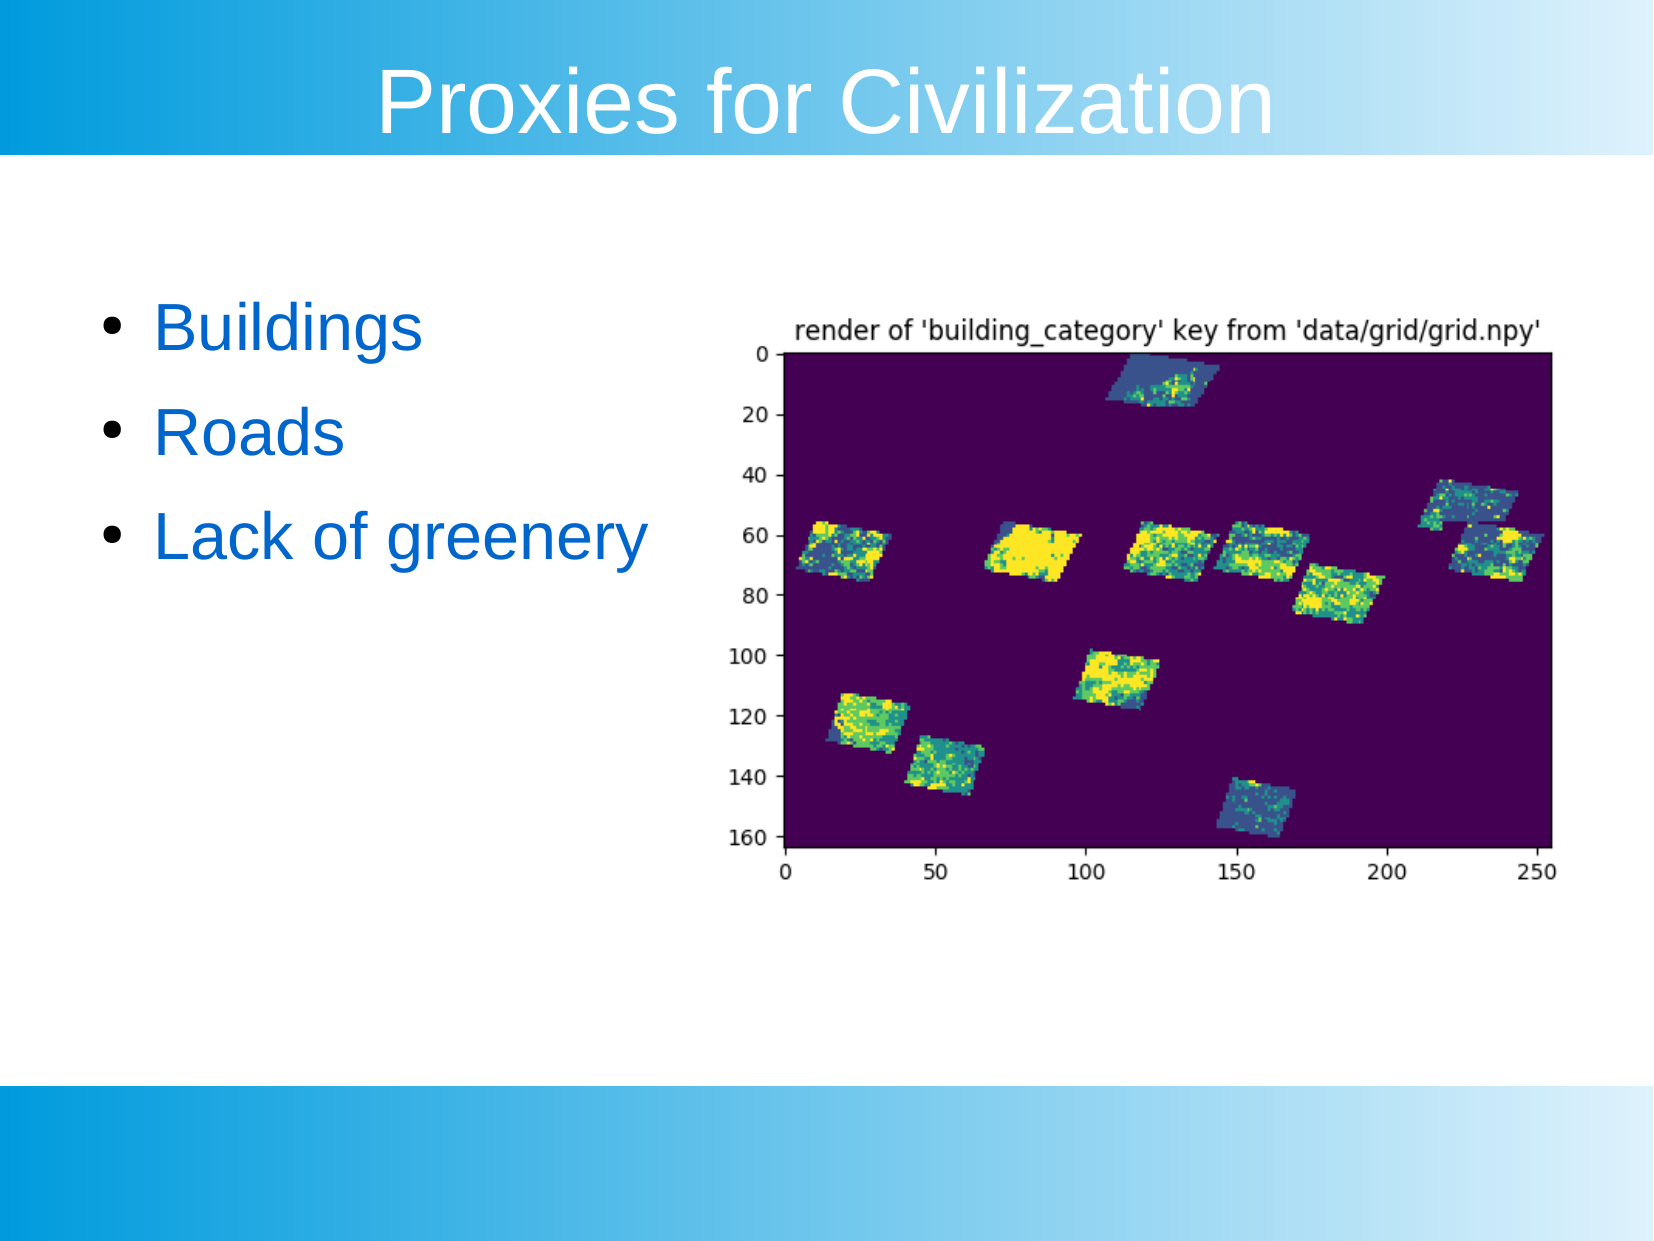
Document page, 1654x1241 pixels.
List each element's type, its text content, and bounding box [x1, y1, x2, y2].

title Proxies for Civilization [82, 49, 1571, 155]
list Buildings Roads Lack of greenery [82, 290, 1571, 1010]
picture [660, 224, 1650, 968]
